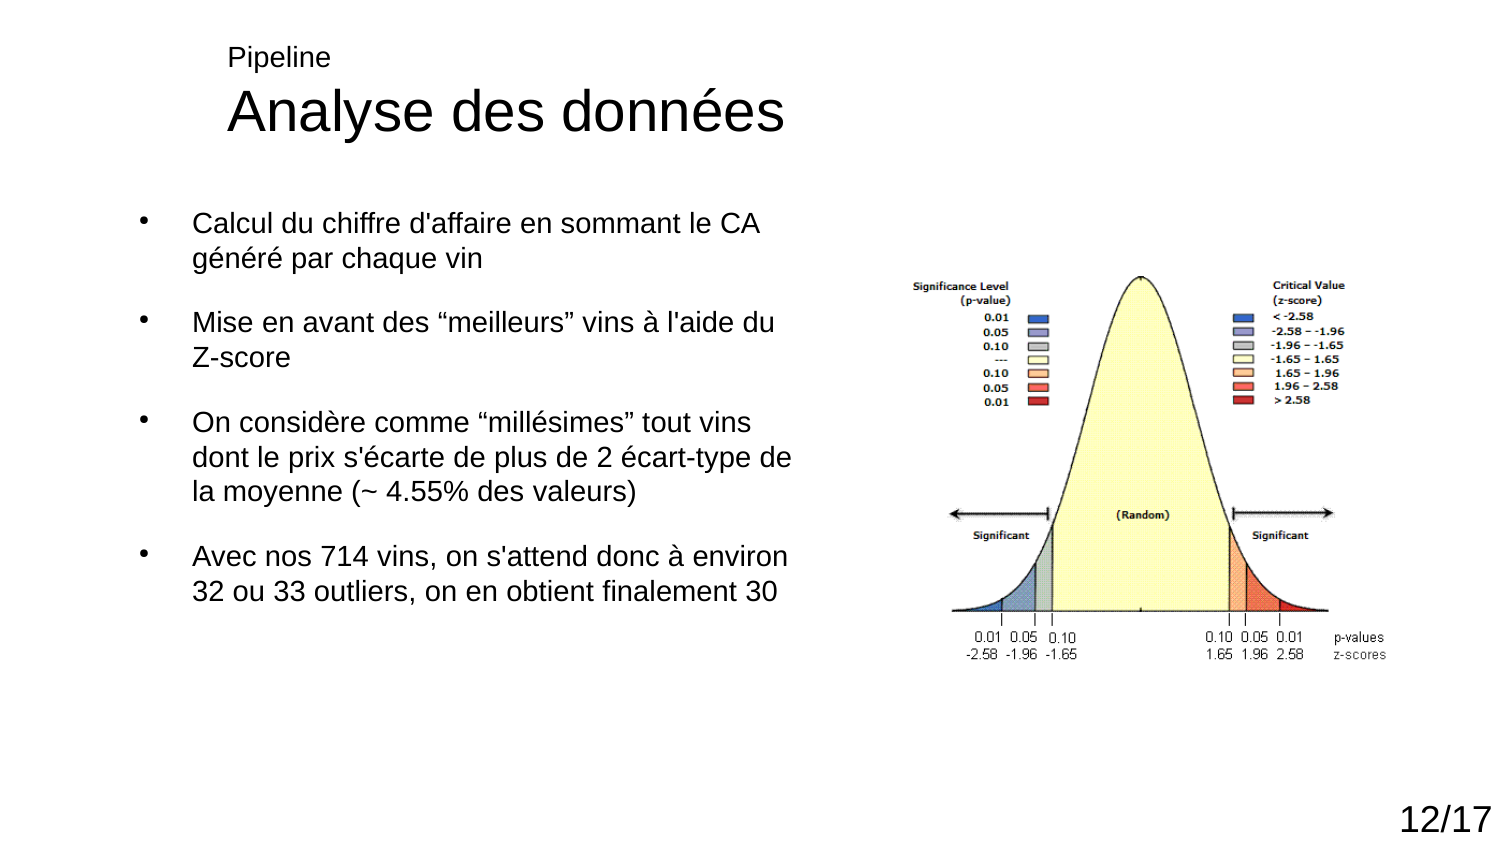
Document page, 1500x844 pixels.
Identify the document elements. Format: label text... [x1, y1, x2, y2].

picture [853, 260, 1465, 686]
title Pipeline Analyse des données [212, 23, 1368, 174]
text_box 12/17 [1384, 791, 1500, 844]
list Calcul du chiffre d'affaire en sommant le CA généré par chaque vin Mise en avant des “meilleurs” vins à l'aide du Z-score On considère comme “millésimes” tout vins dont le prix s'écarte de plus de 2 écart-type de la moyenne (~ 4.55% des valeurs) Avec nos 714 vins, on s'attend donc à environ 32 ou 33 outliers, on en obtient finalement 30 [106, 188, 827, 804]
